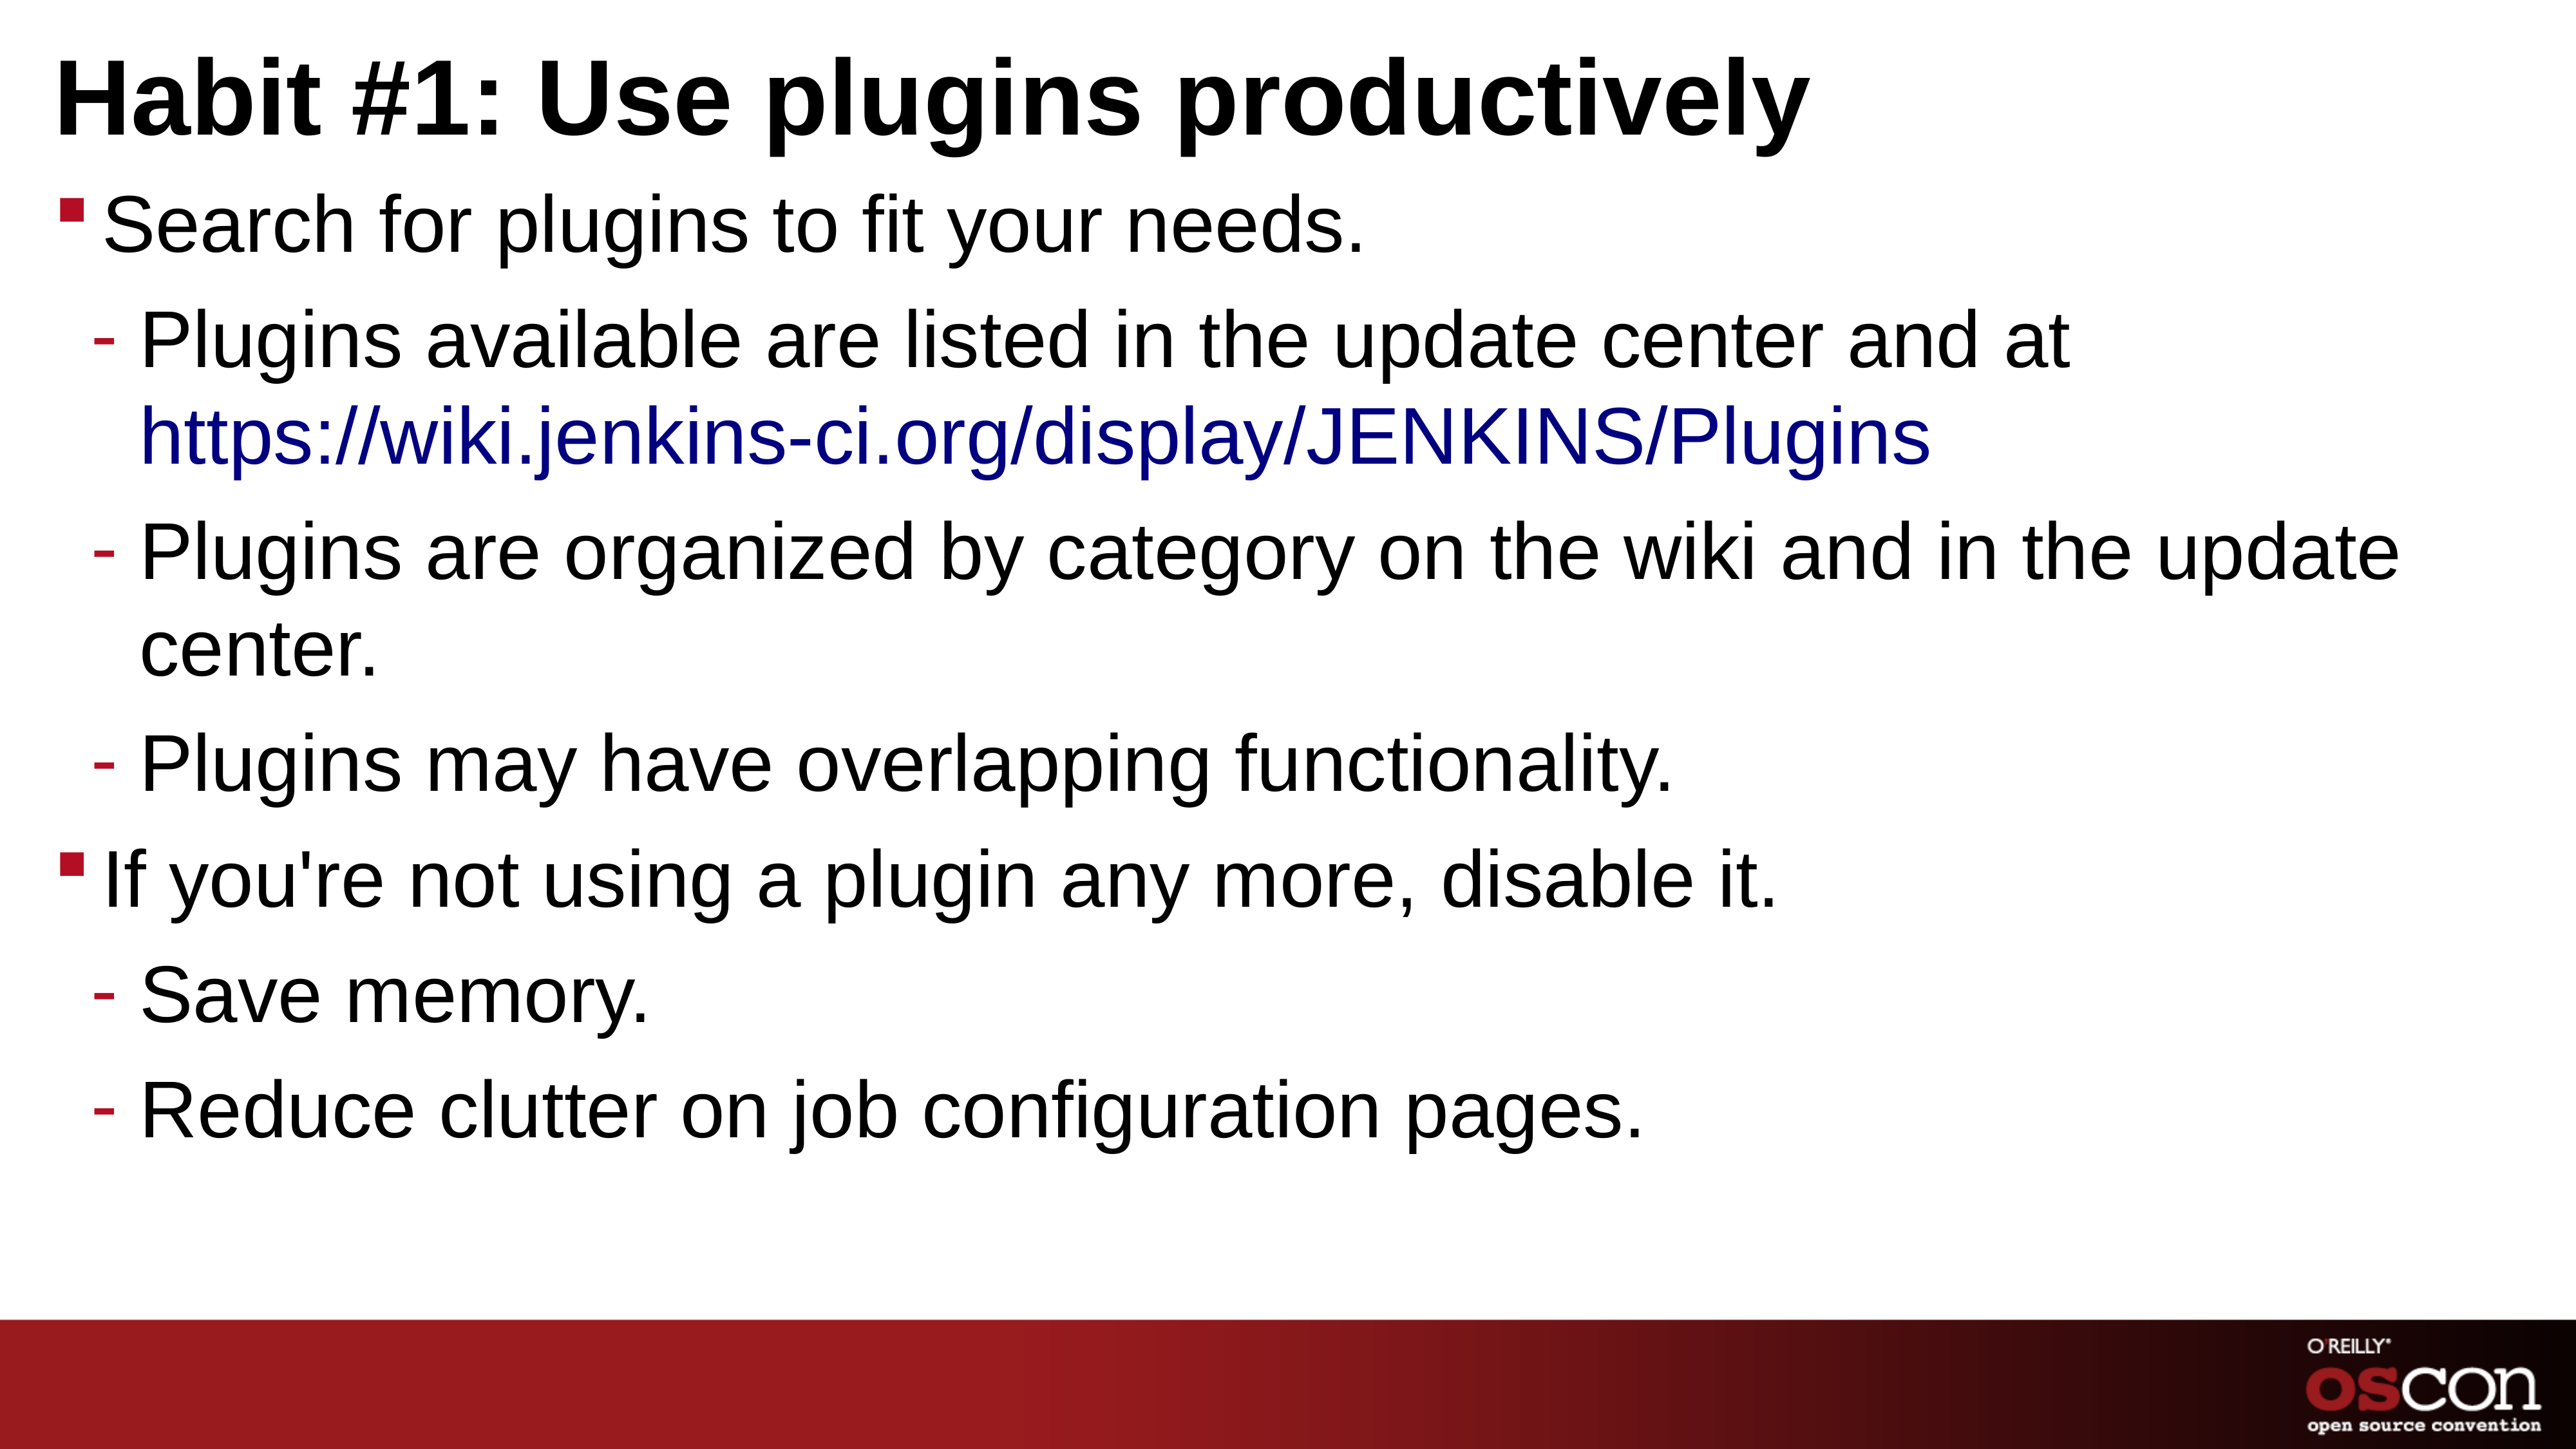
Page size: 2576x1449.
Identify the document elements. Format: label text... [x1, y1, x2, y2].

list Search for plugins to fit your needs. Plugins available are listed in the update center and at https://wiki.jenkins-ci.org/display/JENKINS/Plugins Plugins are organized by category on the wiki and in the update center. Plugins may have overlapping functionality. If you're not using a plugin any more, disable it. Save memory. Reduce clutter on job configuration pages. [48, 166, 2514, 1449]
picture [0, 0, 2576, 1449]
title Habit #1: Use plugins productively [48, 17, 2514, 166]
